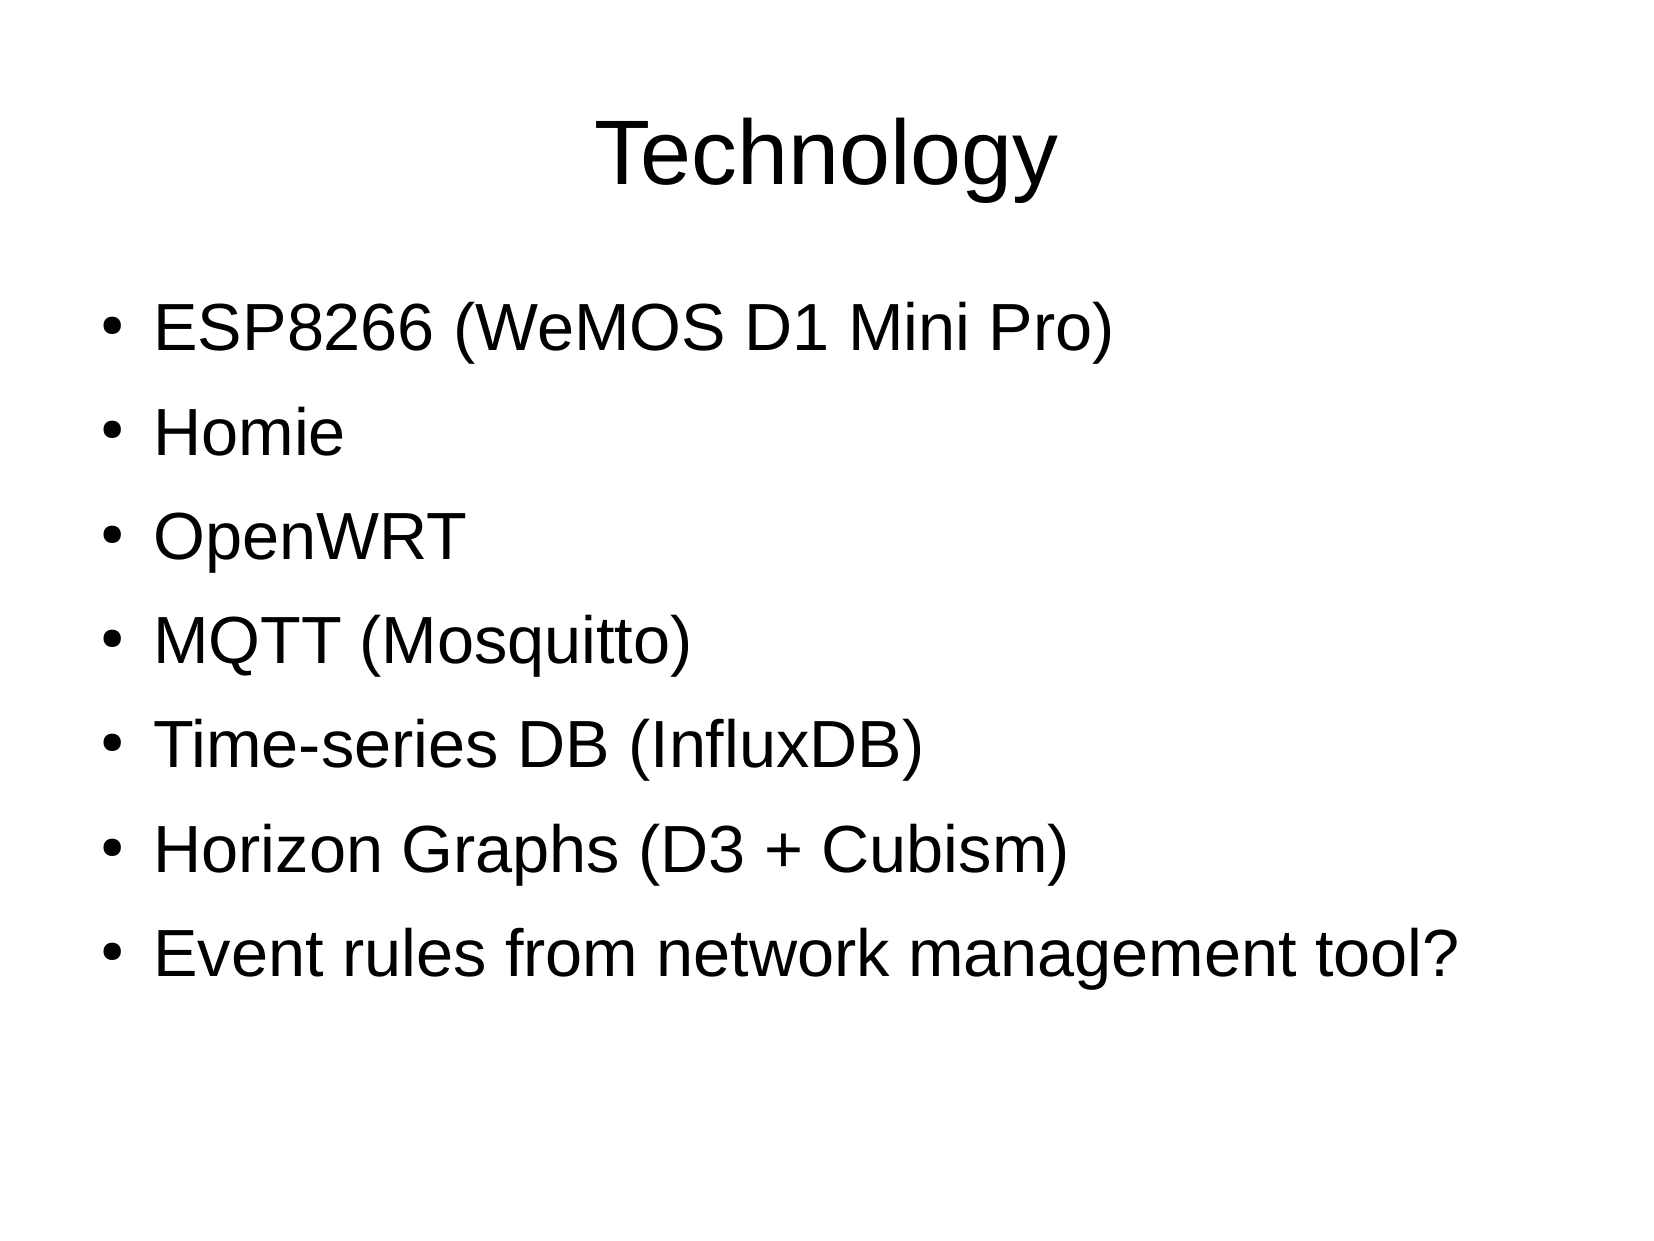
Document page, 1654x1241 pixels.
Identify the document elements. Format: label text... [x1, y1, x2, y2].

title Technology [82, 49, 1571, 257]
list ESP8266 (WeMOS D1 Mini Pro) Homie OpenWRT MQTT (Mosquitto) Time-series DB (InfluxDB) Horizon Graphs (D3 + Cubism) Event rules from network management tool? [82, 290, 1571, 1010]
